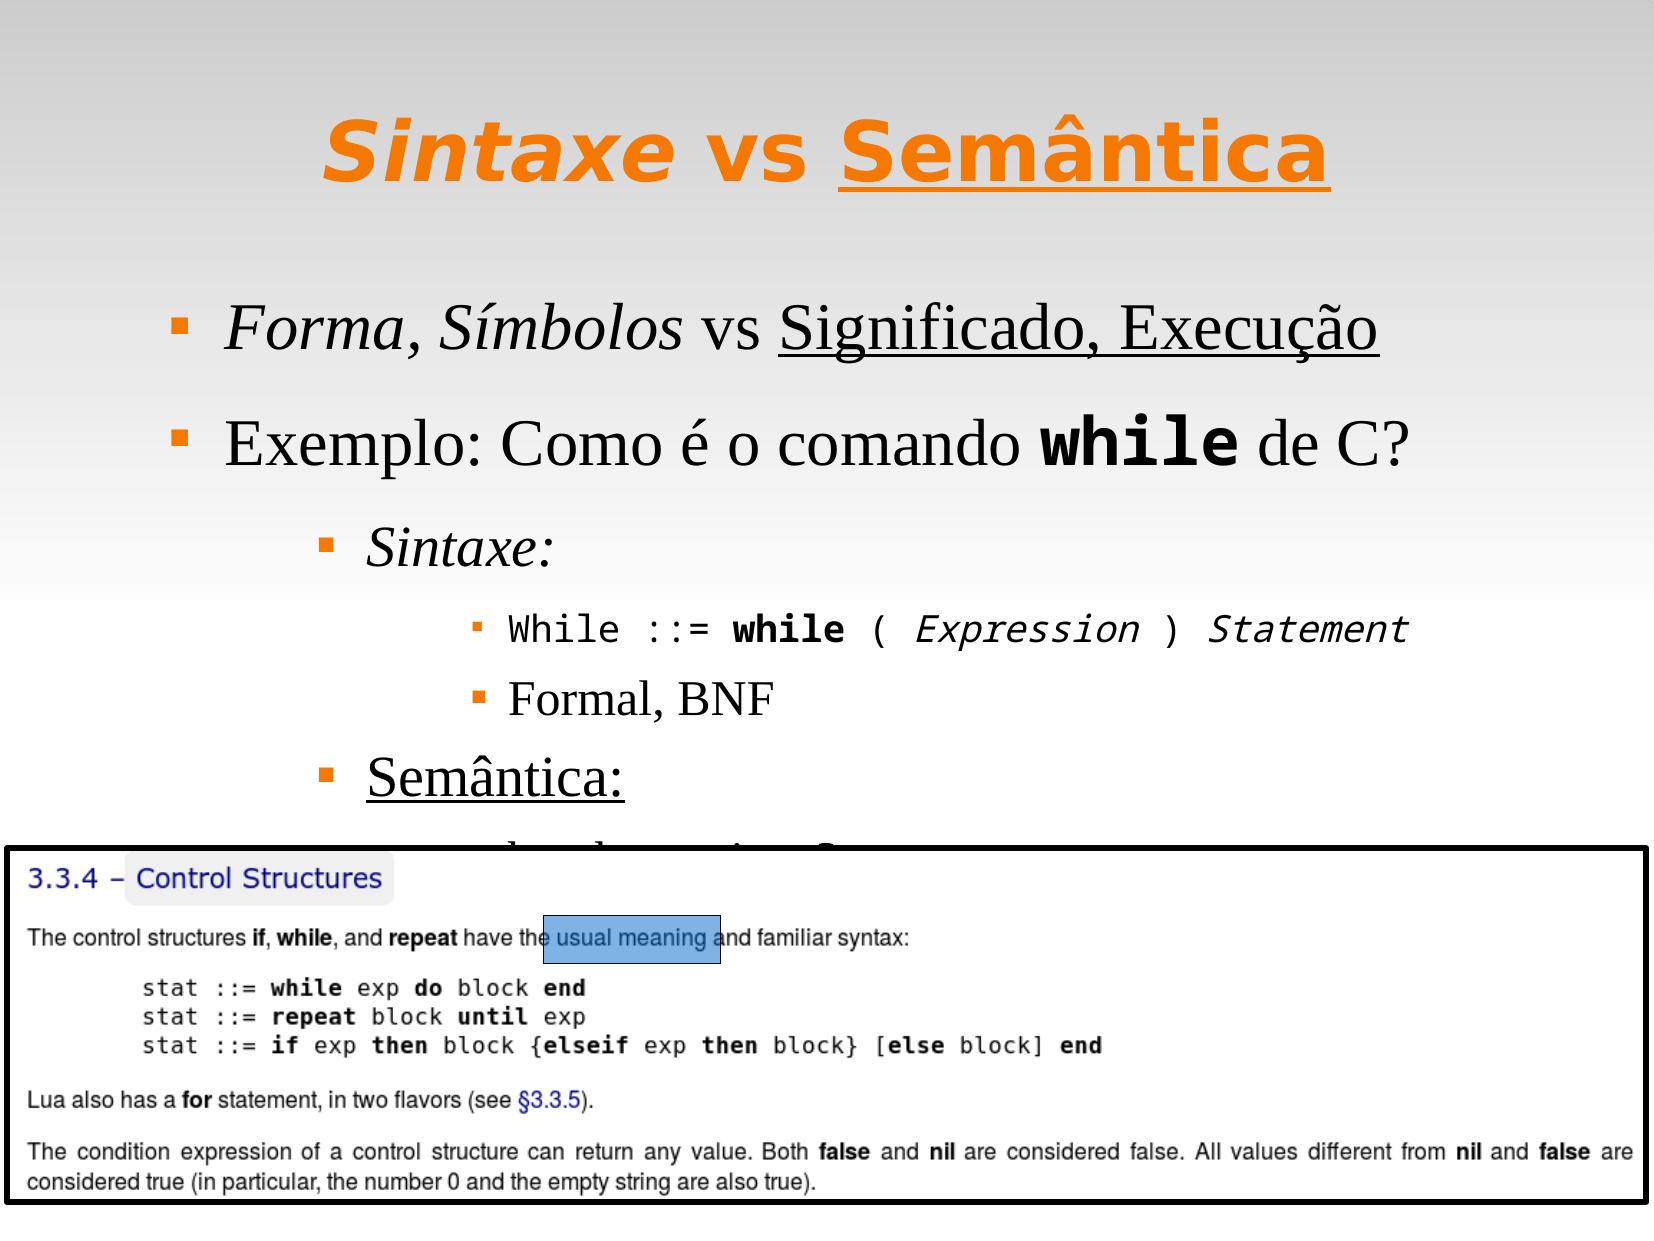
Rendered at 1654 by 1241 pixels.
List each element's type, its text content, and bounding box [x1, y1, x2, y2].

title Sintaxe vs Semântica [82, 49, 1571, 257]
list Forma, Símbolos vs Significado, Execução Exemplo: Como é o comando while de C? Sintaxe: While ::= while ( Expression ) Statement Formal, BNF Semântica: break, continue? RTFM! [82, 290, 1571, 845]
text_box [543, 915, 721, 964]
picture [10, 851, 1644, 1200]
